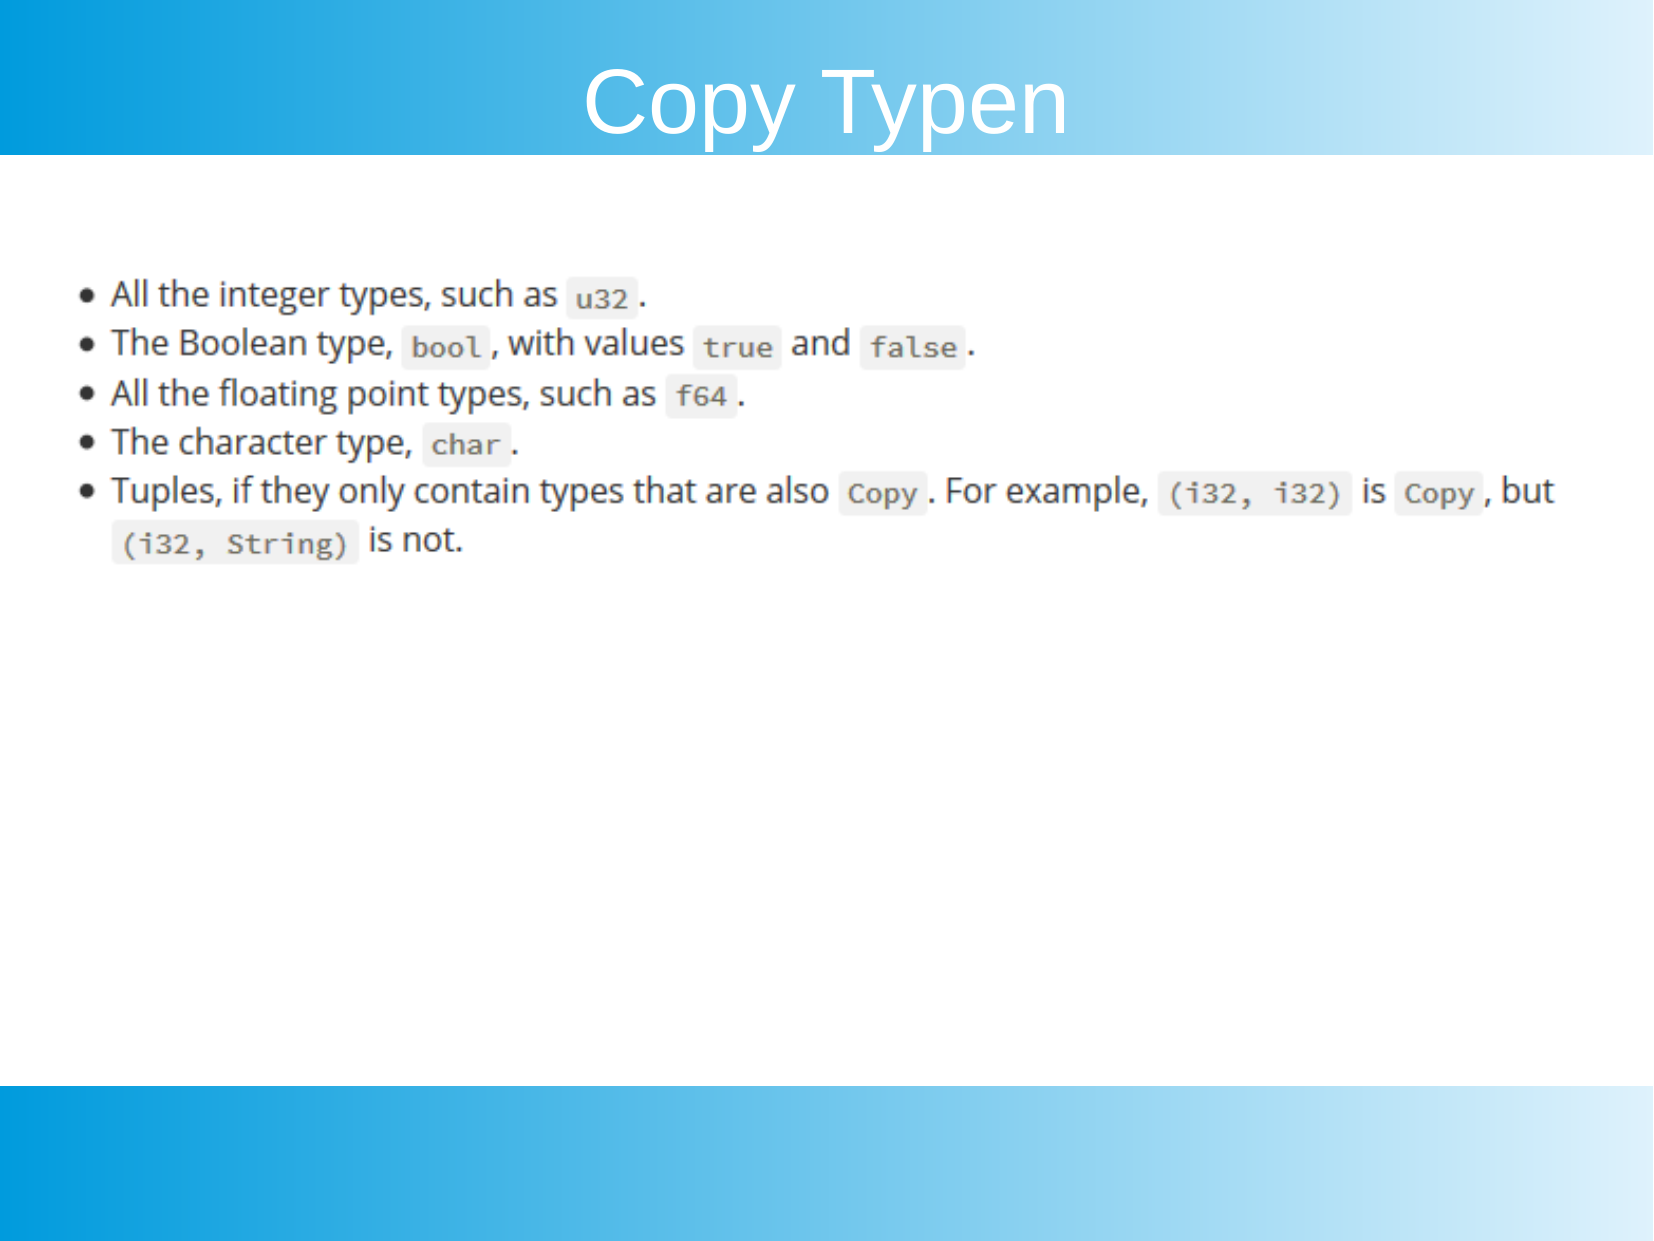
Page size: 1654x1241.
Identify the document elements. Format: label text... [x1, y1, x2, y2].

picture [47, 269, 1619, 626]
title Copy Typen [82, 49, 1571, 155]
